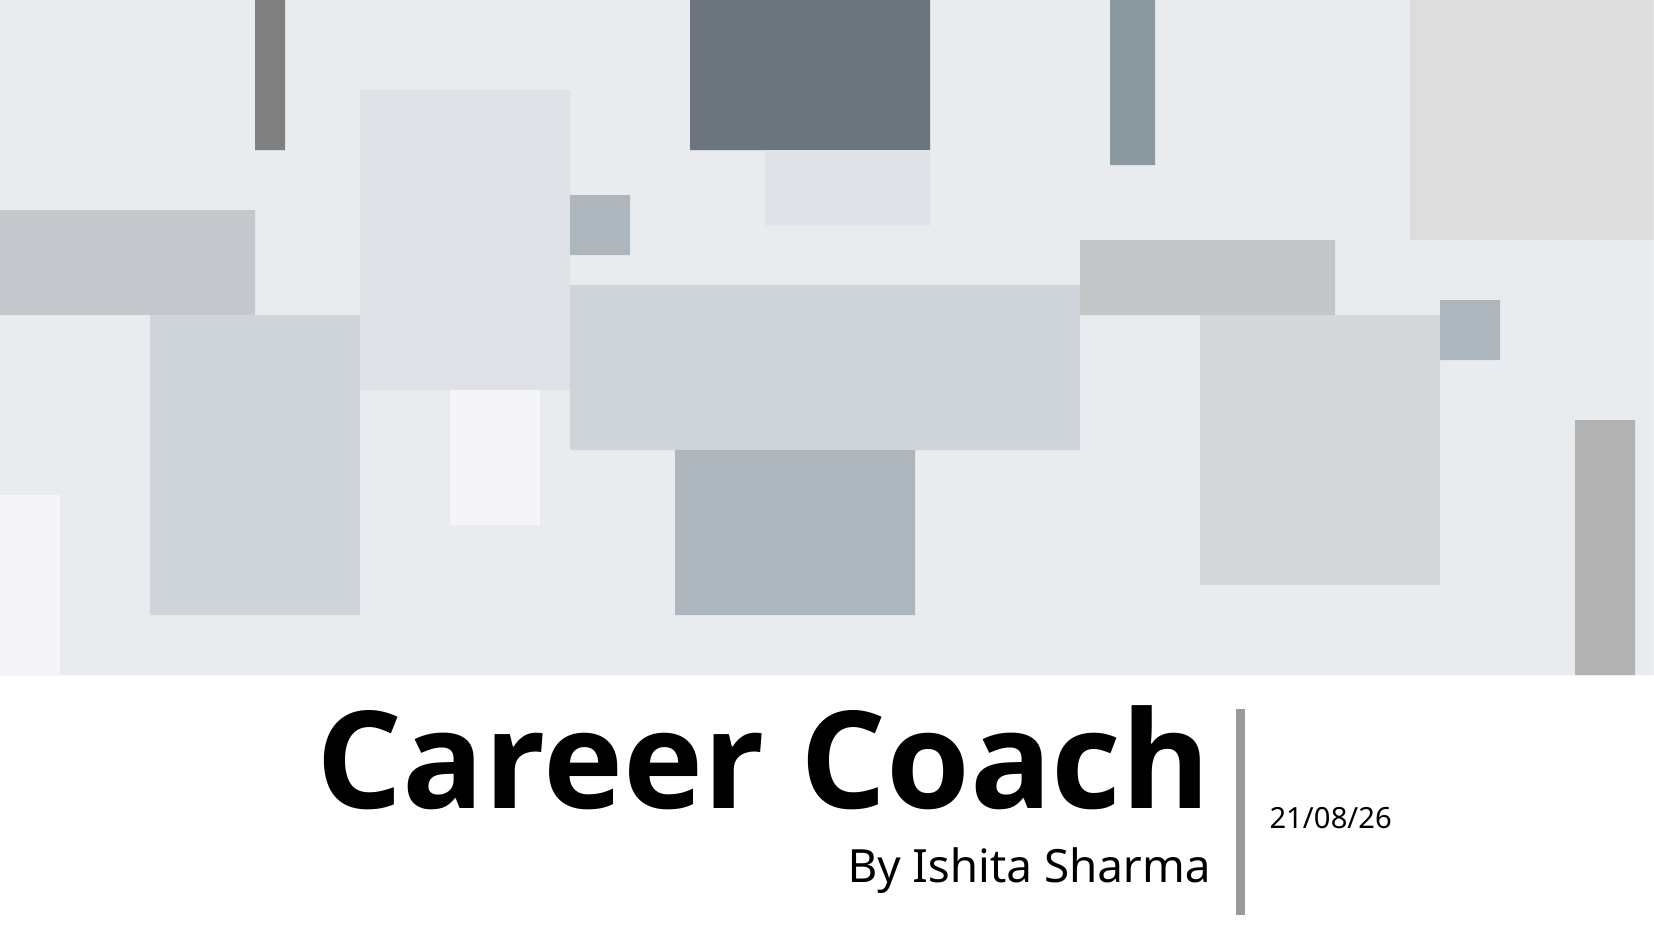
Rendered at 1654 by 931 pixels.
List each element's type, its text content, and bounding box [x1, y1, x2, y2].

title Career Coach [59, 664, 1211, 833]
subtitle By Ishita Sharma [59, 833, 1211, 896]
